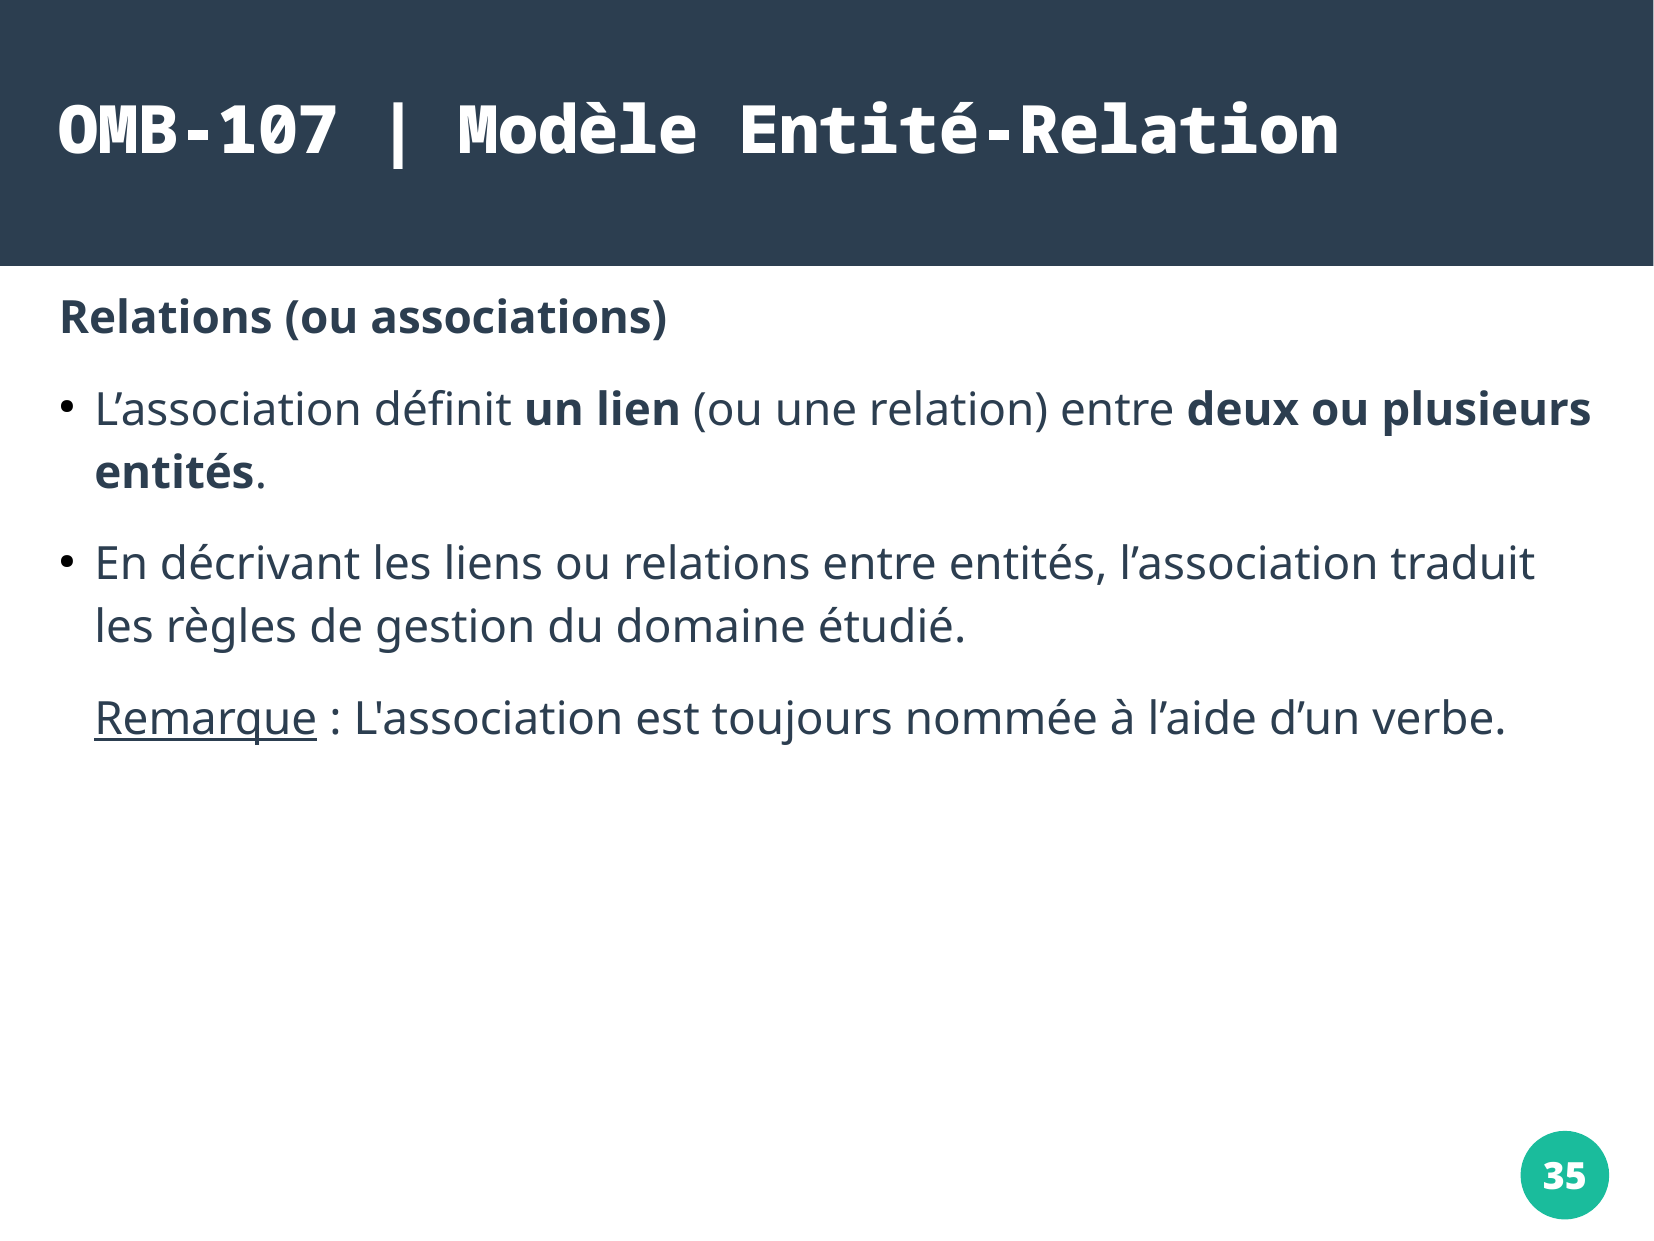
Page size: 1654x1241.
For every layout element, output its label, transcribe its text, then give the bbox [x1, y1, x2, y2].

list Relations (ou associations) L’association définit un lien (ou une relation) entre deux ou plusieurs entités. En décrivant les liens ou relations entre entités, l’association traduit les règles de gestion du domaine étudié. Remarque : L'association est toujours nommée à l’aide d’un verbe. [58, 285, 1595, 1152]
title OMB-107 | Modèle Entité-Relation [58, 49, 1595, 207]
